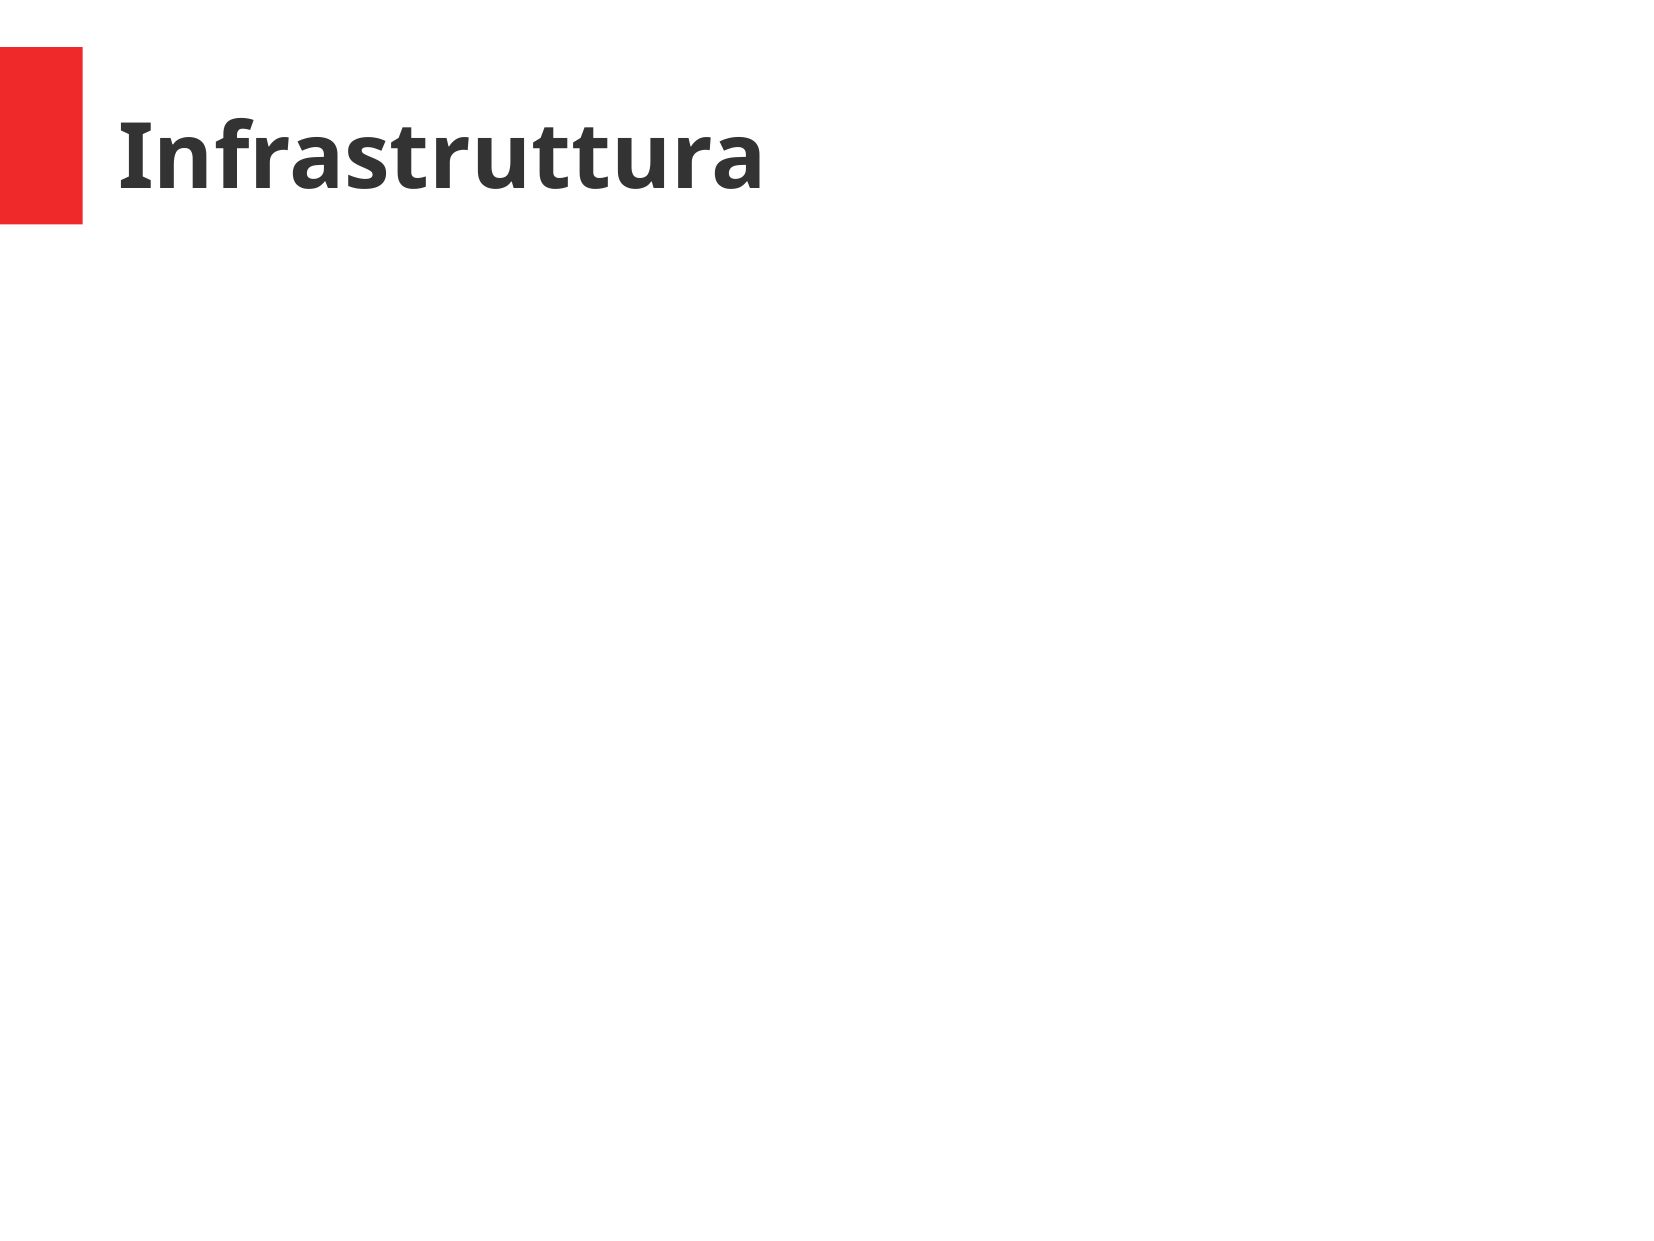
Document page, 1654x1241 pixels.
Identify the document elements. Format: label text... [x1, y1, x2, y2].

title Infrastruttura [118, 49, 1571, 257]
